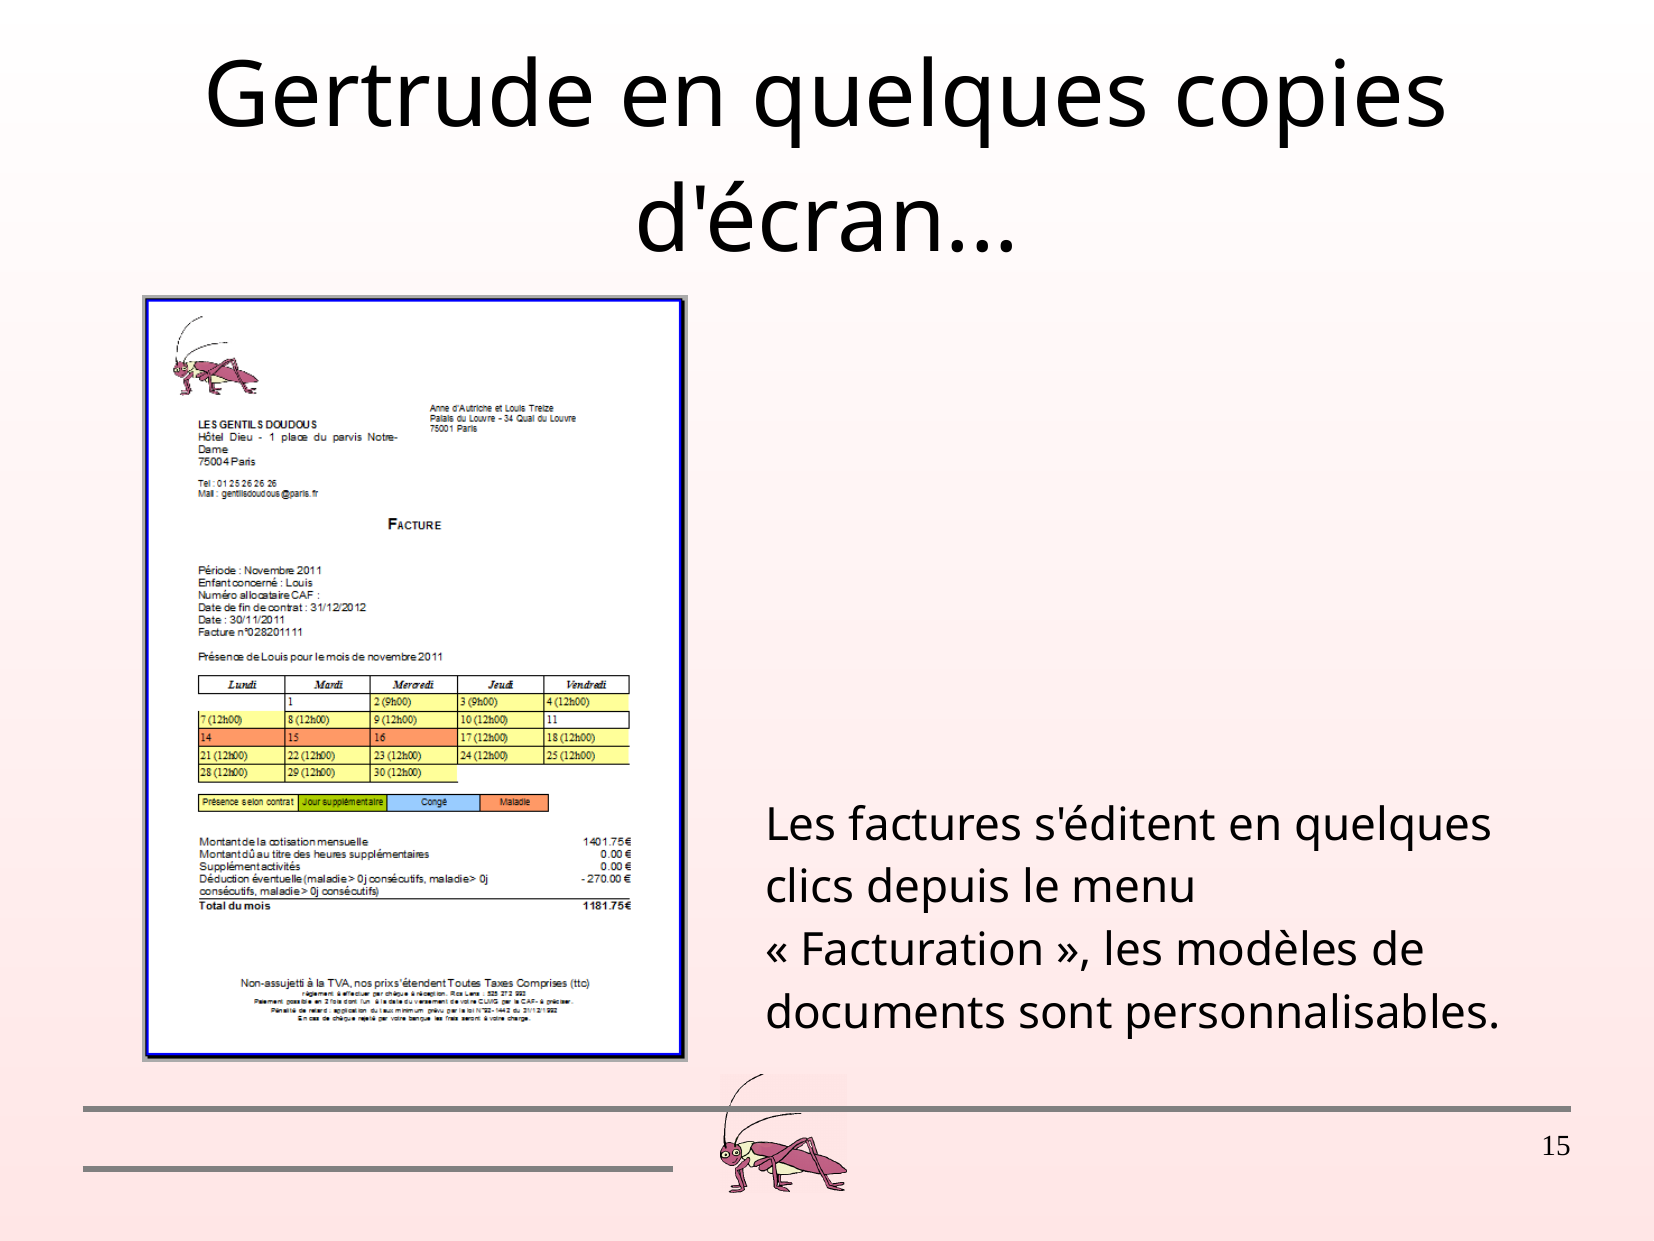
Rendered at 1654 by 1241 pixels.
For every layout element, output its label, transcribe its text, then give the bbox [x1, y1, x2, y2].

title Gertrude en quelques copies d'écran... [82, 49, 1571, 257]
picture [720, 1074, 847, 1106]
picture [720, 1112, 847, 1193]
picture [142, 295, 688, 1062]
subtitle Les factures s'éditent en quelques clics depuis le menu « Facturation », les modèles de documents sont personnalisables. [765, 760, 1521, 1073]
